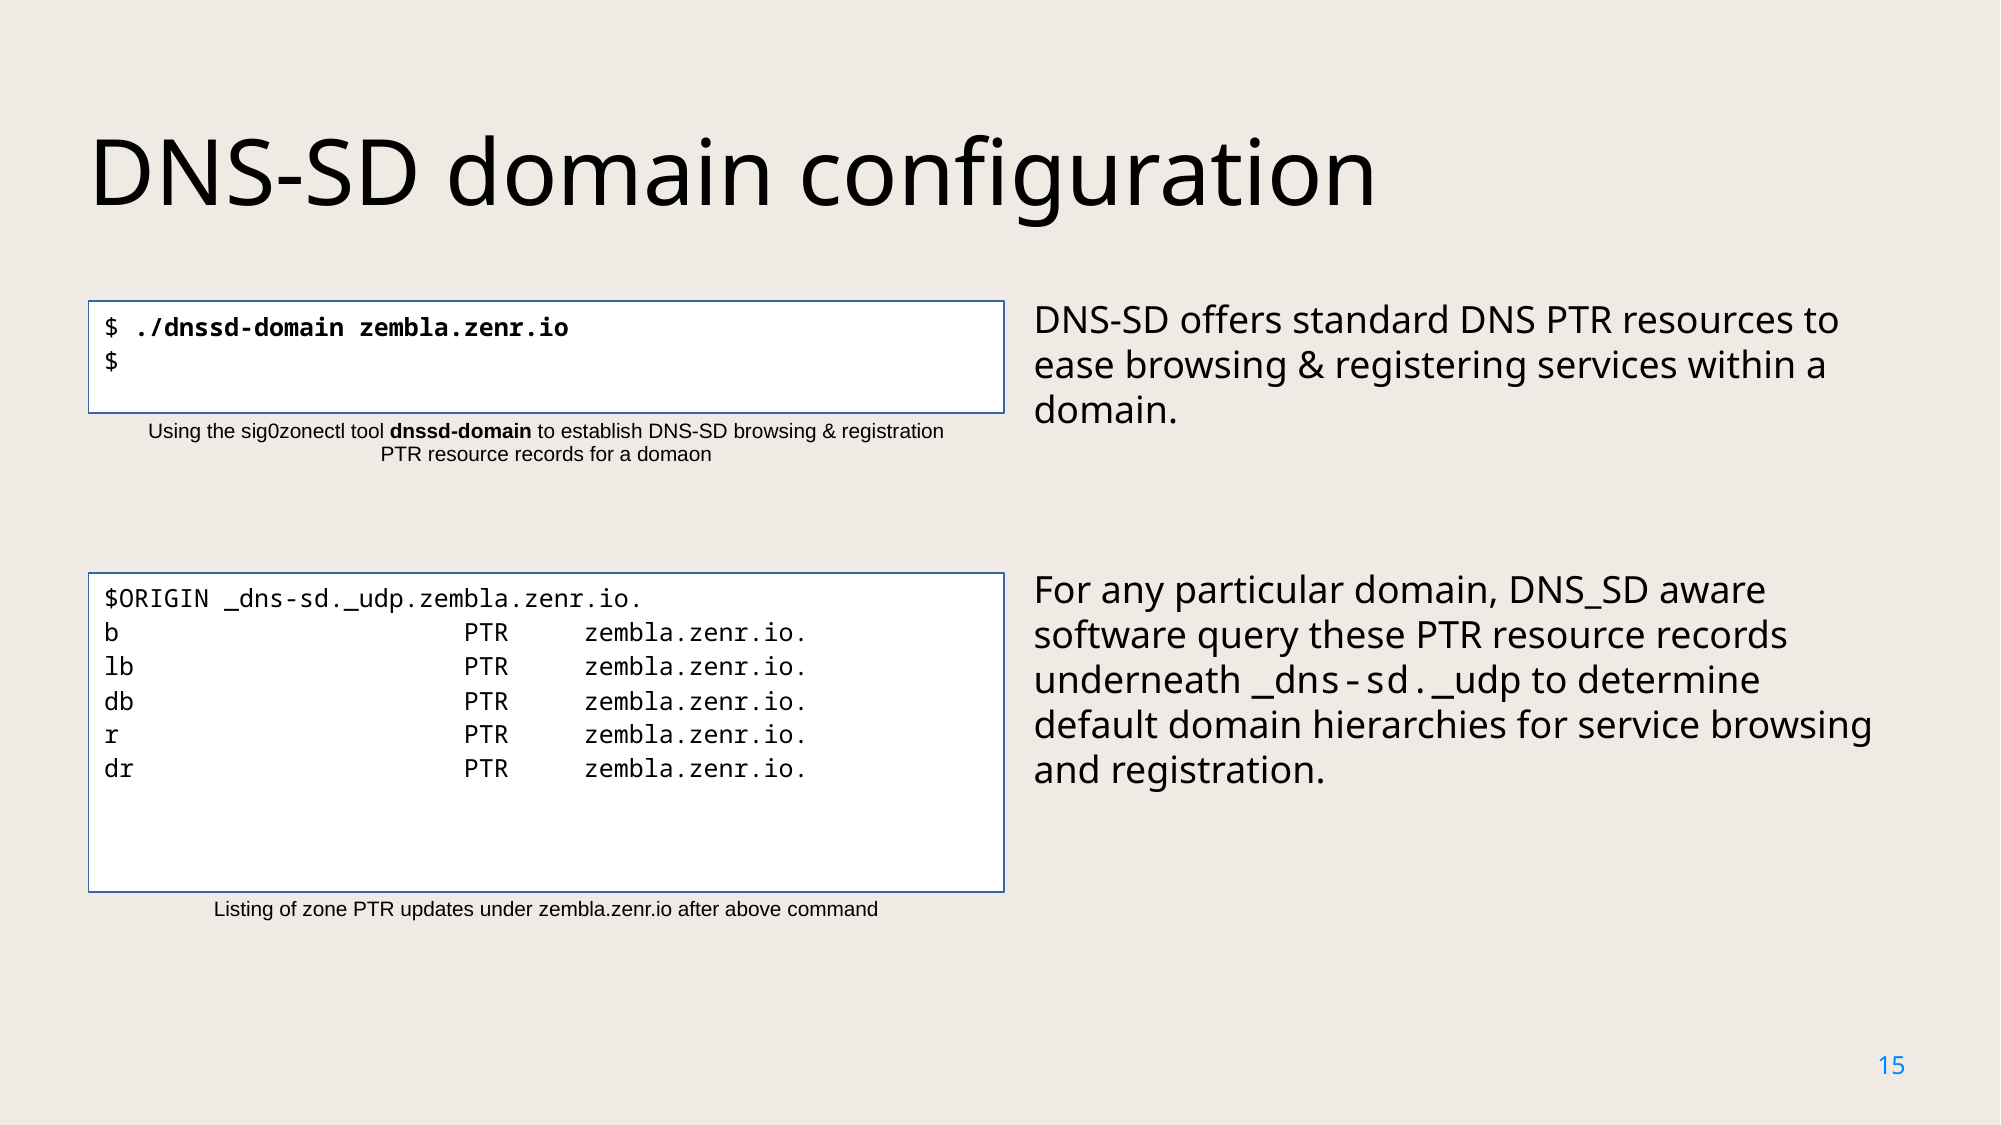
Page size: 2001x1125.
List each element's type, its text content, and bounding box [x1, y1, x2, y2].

text_box $ ./dnssd-domain zembla.zenr.io $ [88, 301, 1004, 412]
text_box Using the sig0zonectl tool dnssd-domain to establish DNS-SD browsing & registration PTR resource records for a domaon [88, 412, 1004, 474]
slide_number <number> [1862, 1042, 1957, 1103]
title DNS-SD domain configuration [88, 59, 1863, 278]
list DNS-SD offers standard DNS PTR resources to ease browsing & registering services within a domain. For any particular domain, DNS_SD aware software query these PTR resource records underneath _dns-sd._udp to determine default domain hierarchies for service browsing and registration. [1033, 295, 1892, 1002]
text_box Listing of zone PTR updates under zembla.zenr.io after above command [88, 890, 1004, 929]
text_box $ORIGIN _dns-sd._udp.zembla.zenr.io. b PTR zembla.zenr.io. lb PTR zembla.zenr.io. db PTR zembla.zenr.io. r PTR zembla.zenr.io. dr PTR zembla.zenr.io. [88, 572, 1004, 890]
